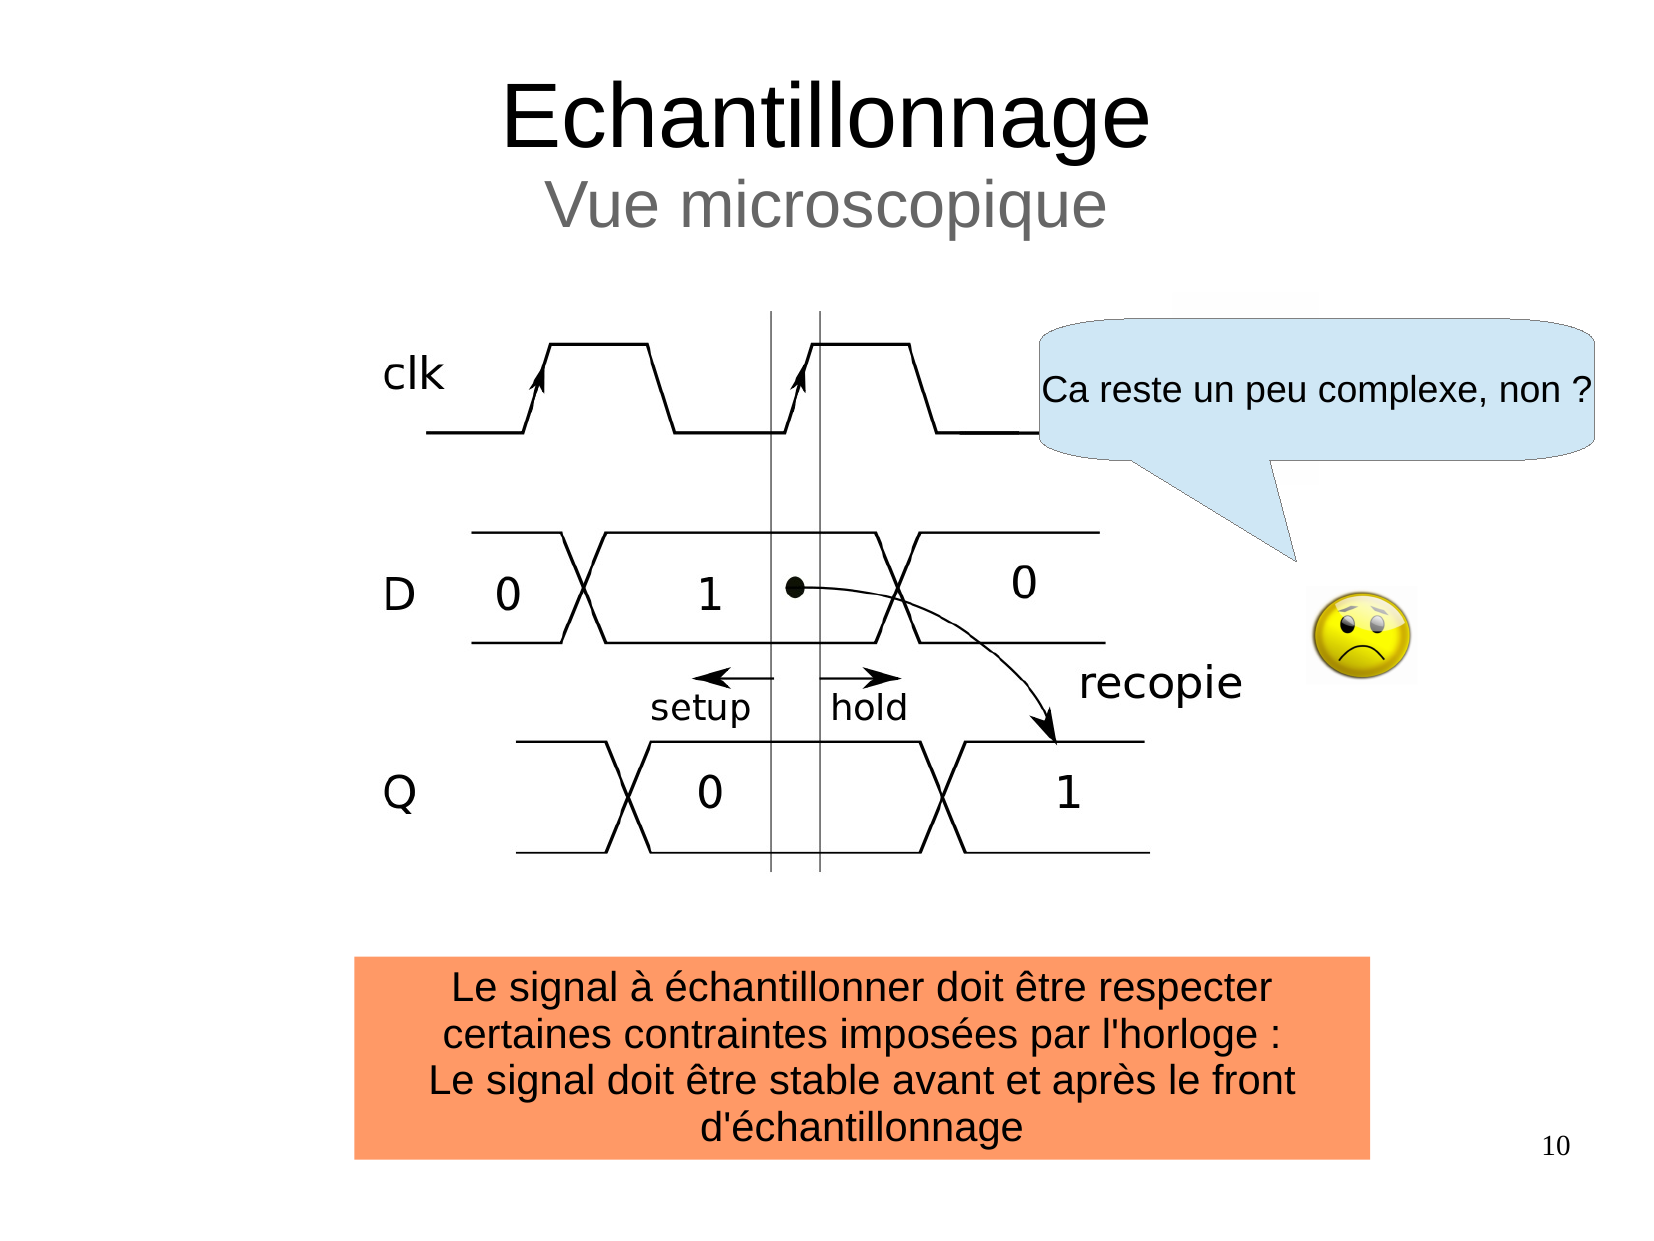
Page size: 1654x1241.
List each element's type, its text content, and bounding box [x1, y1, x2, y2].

picture [301, 249, 1418, 969]
text_box Ca reste un peu complexe, non ? [1039, 318, 1595, 562]
text_box Le signal à échantillonner doit être respecter certaines contraintes imposées par l'horloge : Le signal doit être stable avant et après le front d'échantillonnage [354, 956, 1371, 1160]
title Echantillonnage Vue microscopique [82, 49, 1571, 257]
